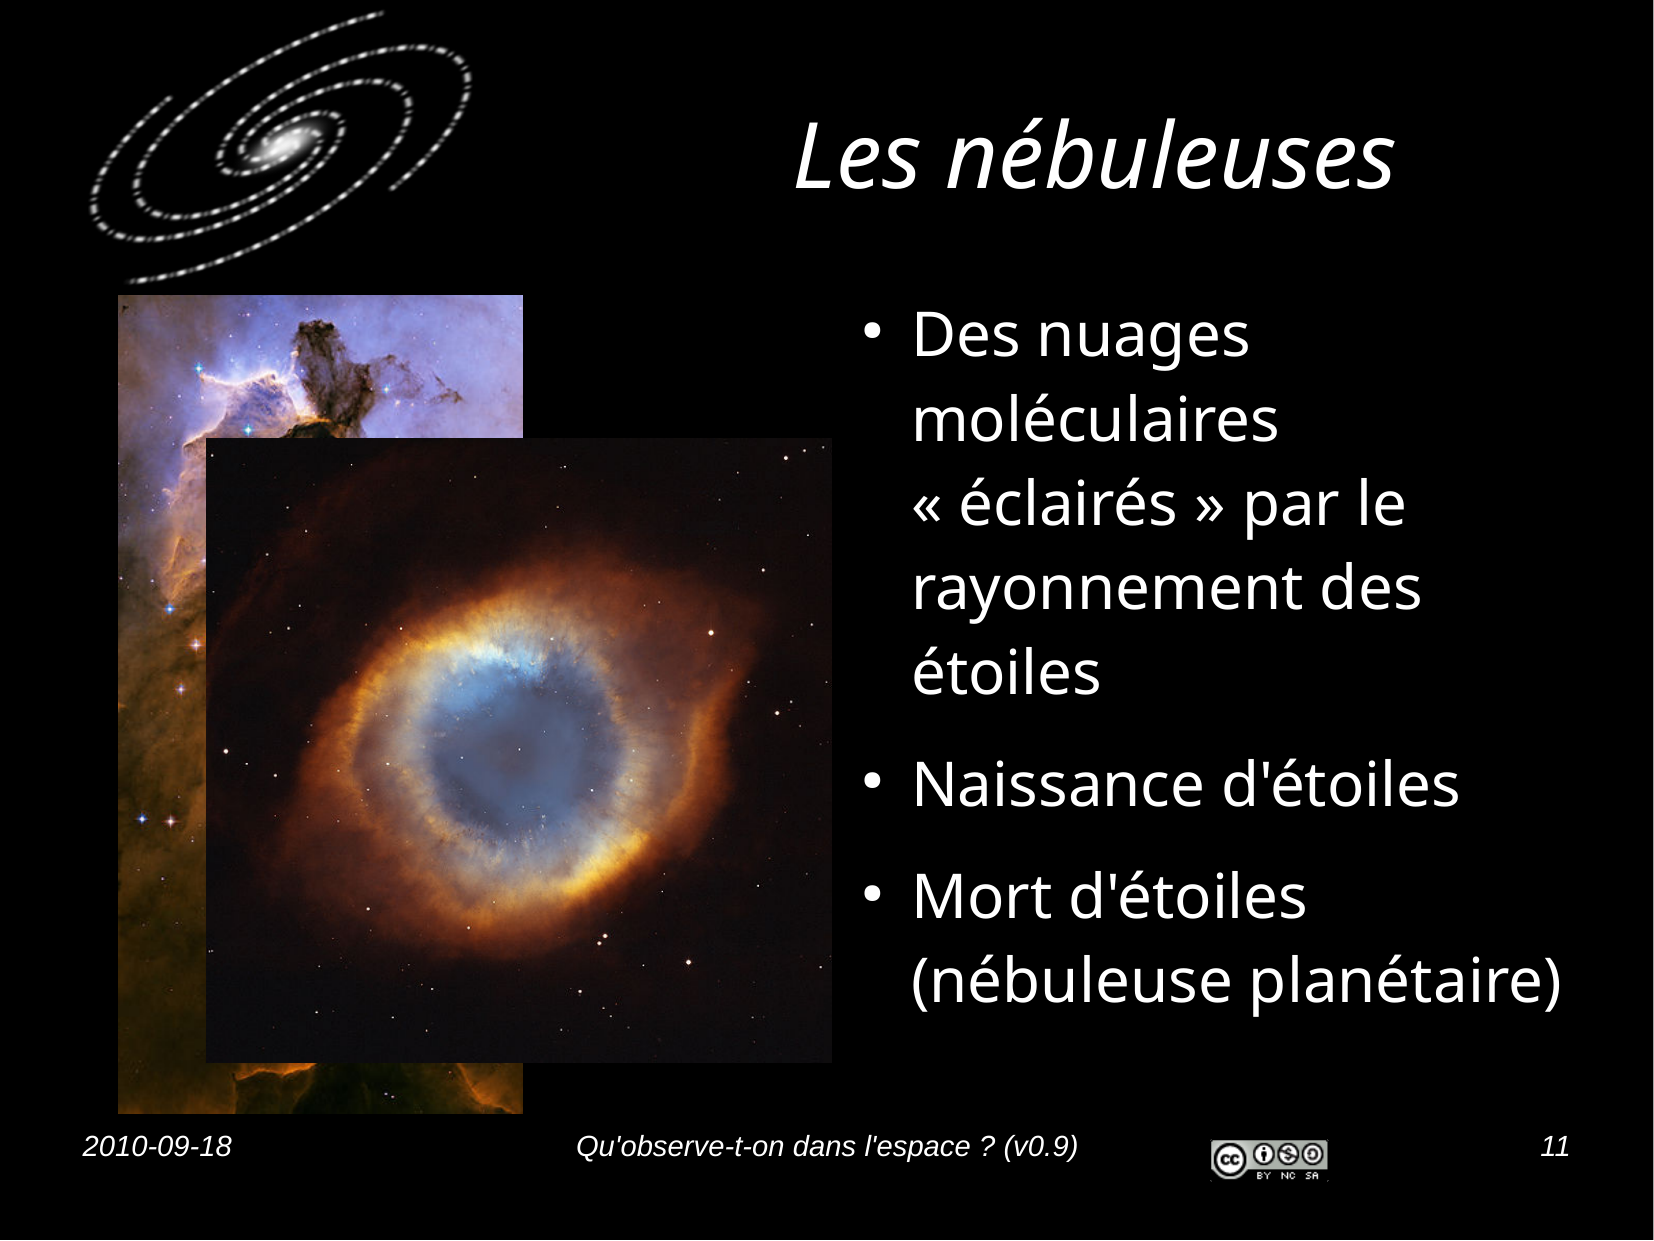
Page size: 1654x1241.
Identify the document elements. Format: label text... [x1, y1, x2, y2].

picture [88, 8, 473, 286]
picture [1210, 1139, 1329, 1182]
list Des nuages moléculaires « éclairés » par le rayonnement des étoiles Naissance d'étoiles Mort d'étoiles (nébuleuse planétaire) [845, 290, 1572, 1109]
picture [118, 295, 832, 1114]
title Les nébuleuses [620, 56, 1571, 250]
